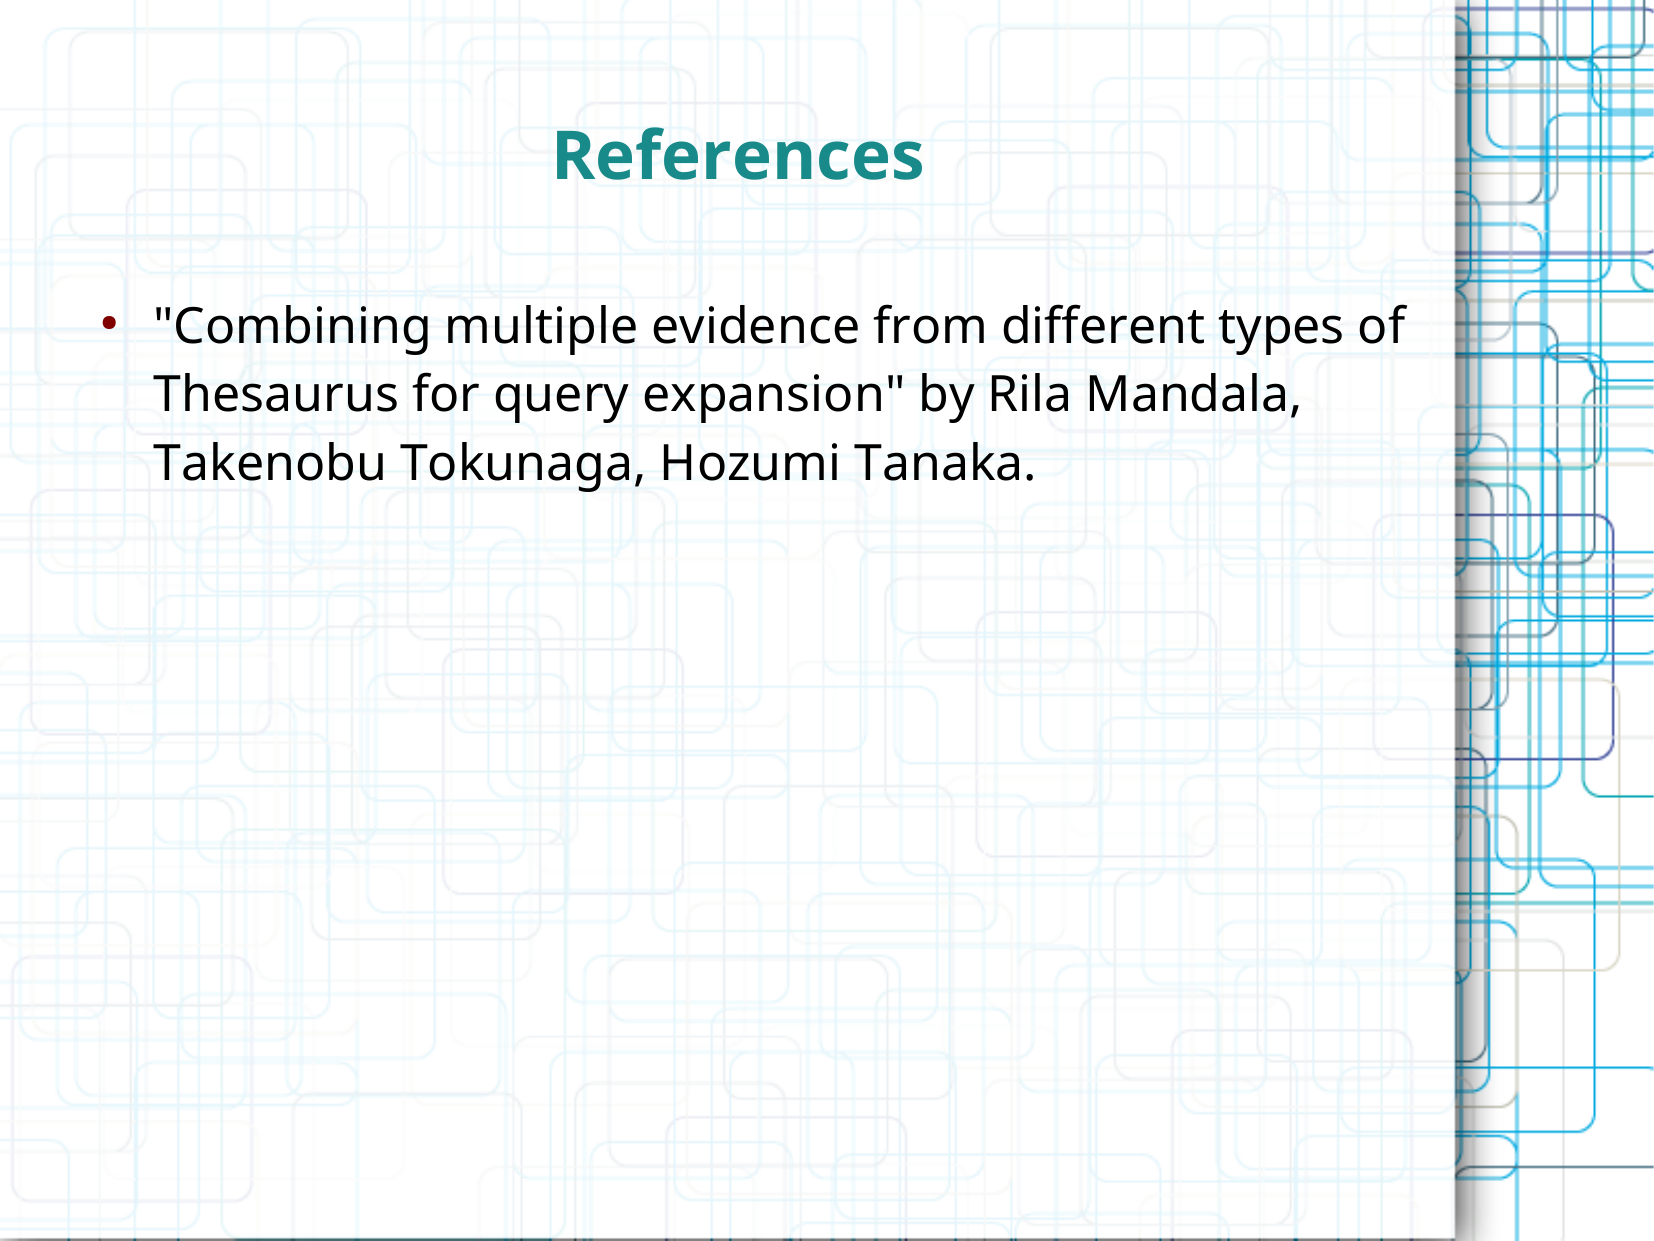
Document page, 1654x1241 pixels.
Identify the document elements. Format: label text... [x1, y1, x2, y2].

picture [0, 0, 1654, 1241]
list "Combining multiple evidence from different types of Thesaurus for query expansion" by Rila Mandala, Takenobu Tokunaga, Hozumi Tanaka. [82, 290, 1418, 1010]
title References [59, 49, 1418, 257]
